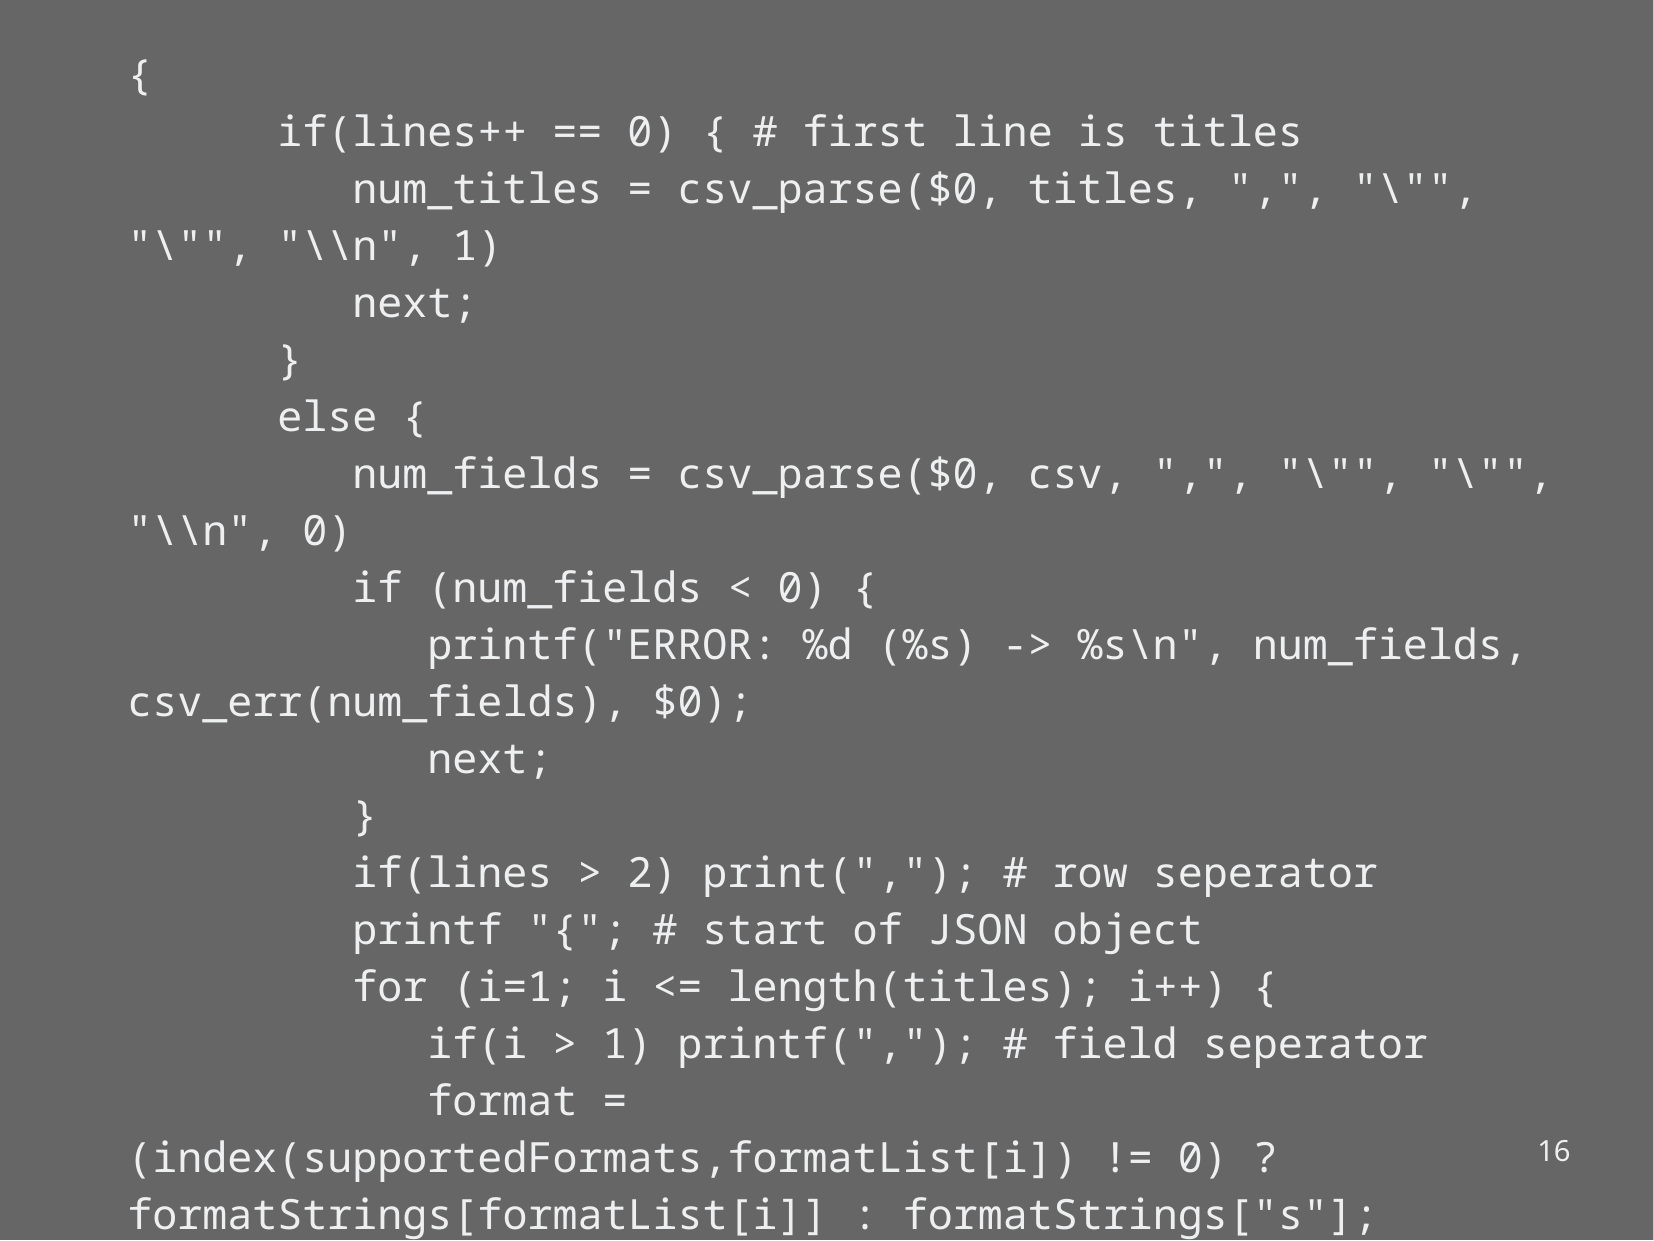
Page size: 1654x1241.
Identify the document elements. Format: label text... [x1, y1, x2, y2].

text_box { if(lines++ == 0) { # first line is titles num_titles = csv_parse($0, titles, ",", "\"", "\"", "\\n", 1) next; } else { num_fields = csv_parse($0, csv, ",", "\"", "\"", "\\n", 0) if (num_fields < 0) { printf("ERROR: %d (%s) -> %s\n", num_fields, csv_err(num_fields), $0); next; } if(lines > 2) print(","); # row seperator printf "{"; # start of JSON object for (i=1; i <= length(titles); i++) { if(i > 1) printf(","); # field seperator format = (index(supportedFormats,formatList[i]) != 0) ? formatStrings[formatList[i]] : formatStrings["s"]; gsub(/\"/,"",csv[i]); # remove quotes finalValue = trim(csv[i]); #remove spaces printf(format, titles[i], finalValue); } print "}"; # end of JSON object } # all other lines } [112, 37, 1613, 1241]
